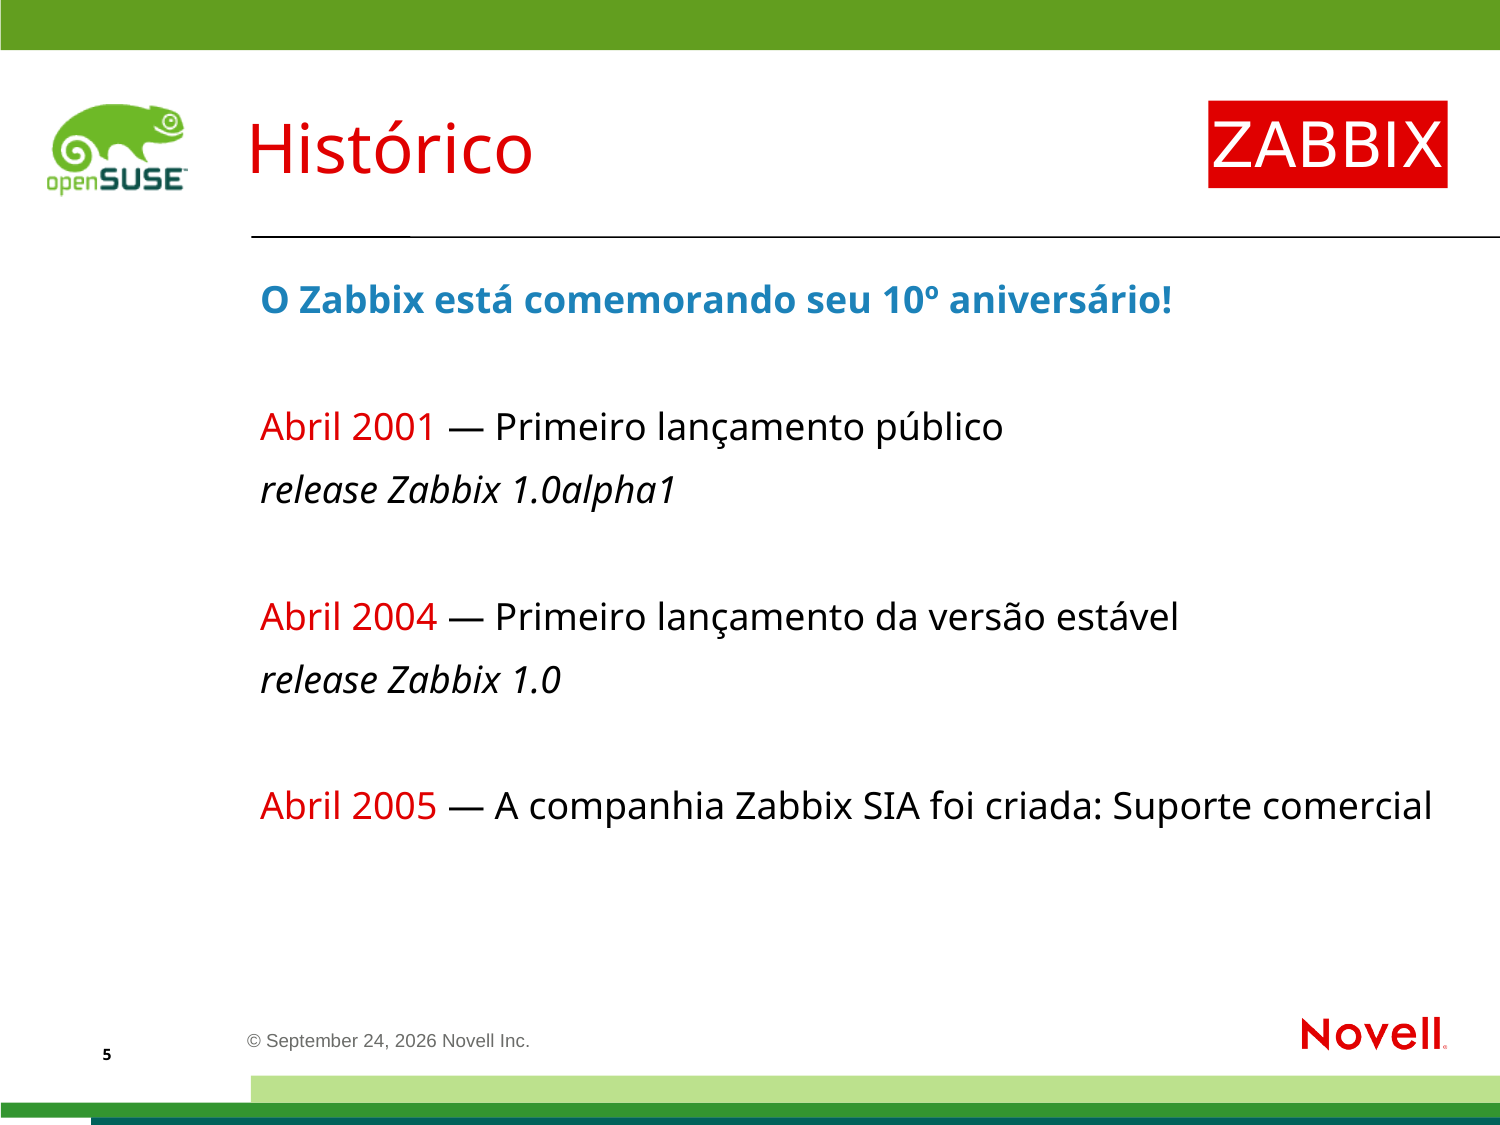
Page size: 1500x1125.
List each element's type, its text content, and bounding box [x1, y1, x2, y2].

list O Zabbix está comemorando seu 10º aniversário! Abril 2001 — Primeiro lançamento público release Zabbix 1.0alpha1 Abril 2004 — Primeiro lançamento da versão estável release Zabbix 1.0 Abril 2005 — A companhia Zabbix SIA foi criada: Suporte comercial [245, 267, 1458, 984]
title Histórico [246, 68, 1409, 231]
picture [47, 104, 188, 197]
text_box ZABBIX [1208, 100, 1448, 189]
picture [1295, 1011, 1453, 1056]
